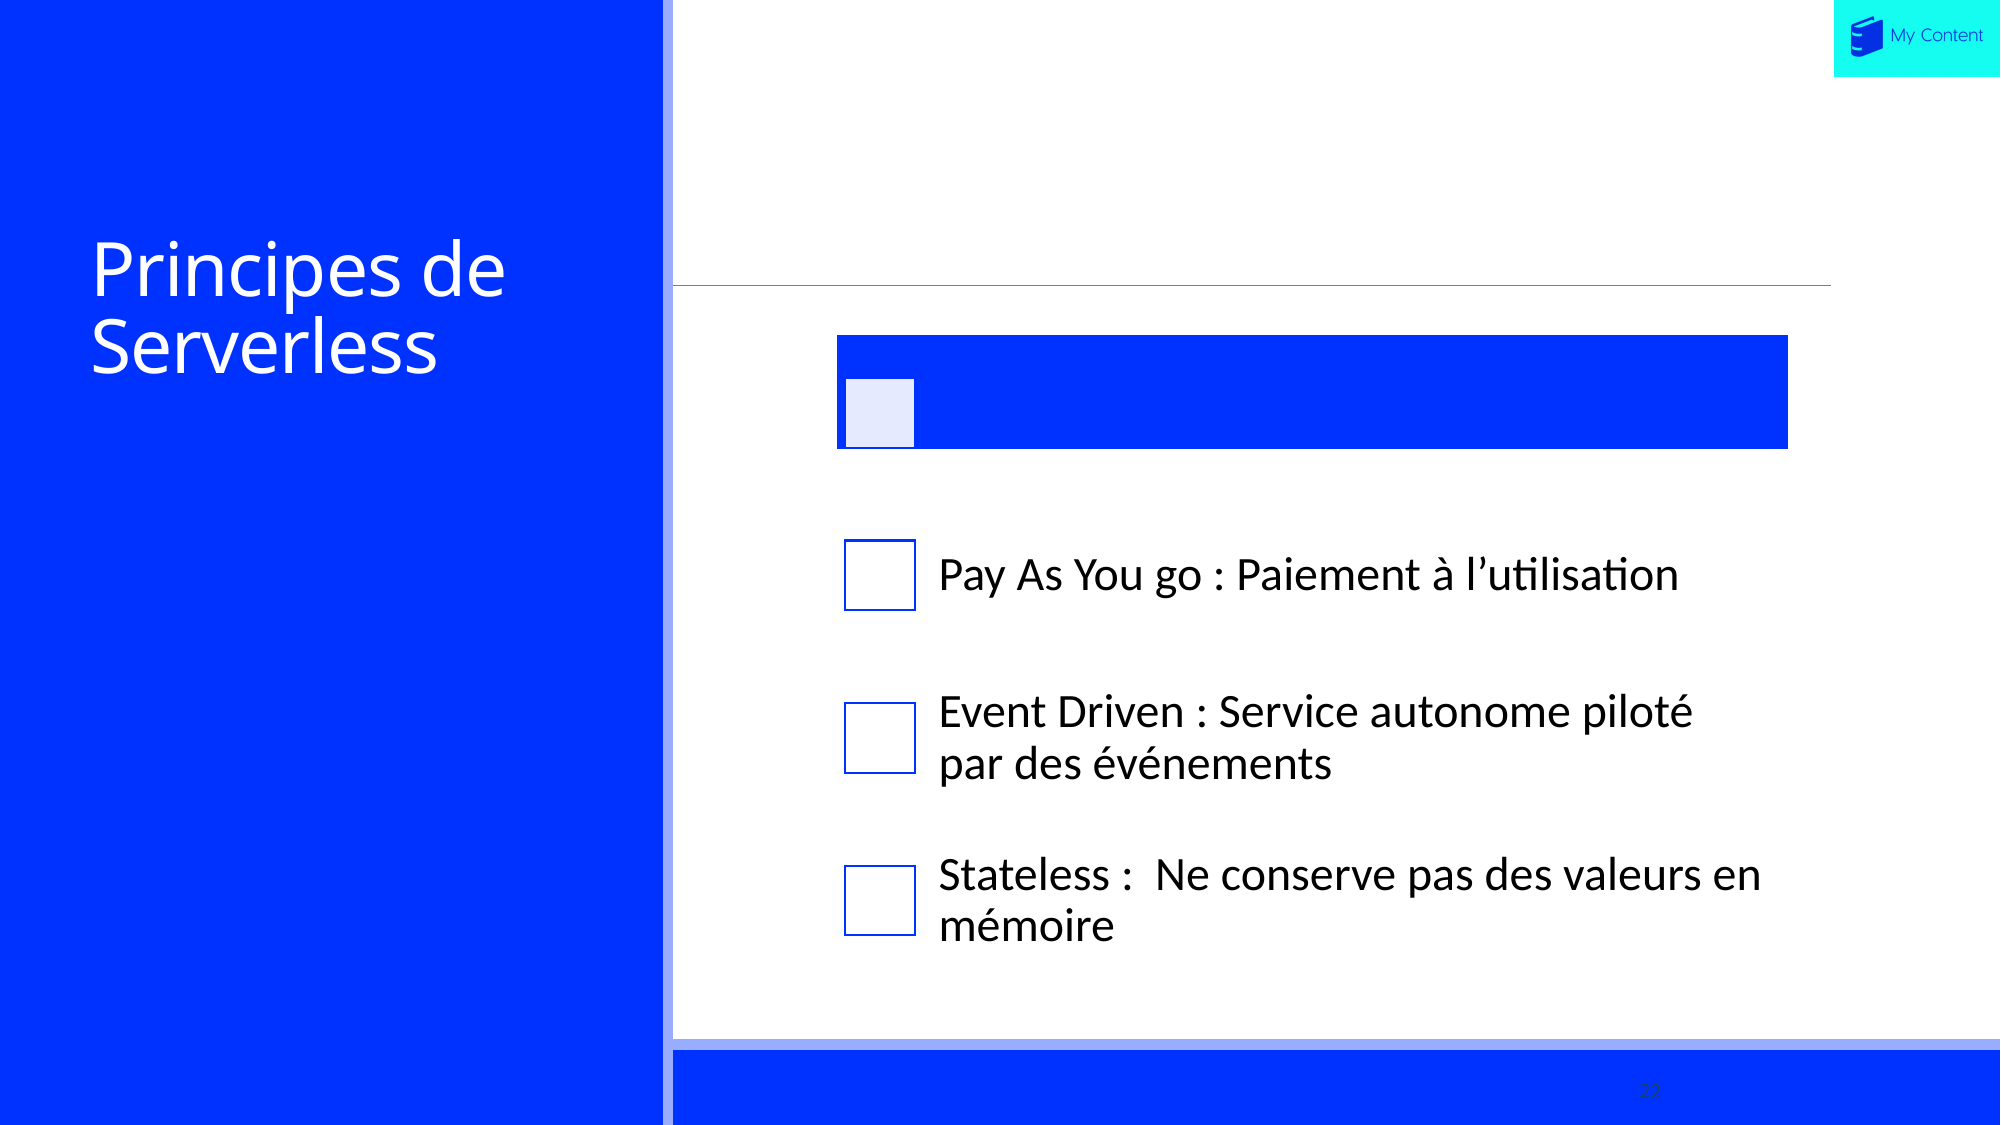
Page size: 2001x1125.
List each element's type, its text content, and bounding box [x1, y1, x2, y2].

text_box [845, 866, 911, 935]
text_box Pay As You go : Paiement à l’utilisation [911, 494, 1795, 656]
text_box [845, 540, 911, 610]
text_box [845, 703, 911, 773]
text_box [1624, 1059, 1840, 1120]
picture [1834, 0, 2000, 77]
text_box [838, 336, 1787, 448]
text_box Stateless : Ne conserve pas des valeurs en mémoire [911, 819, 1795, 982]
text_box Event Driven : Service autonome piloté par des événements [911, 656, 1795, 819]
title Principes de Serverless [75, 97, 601, 473]
